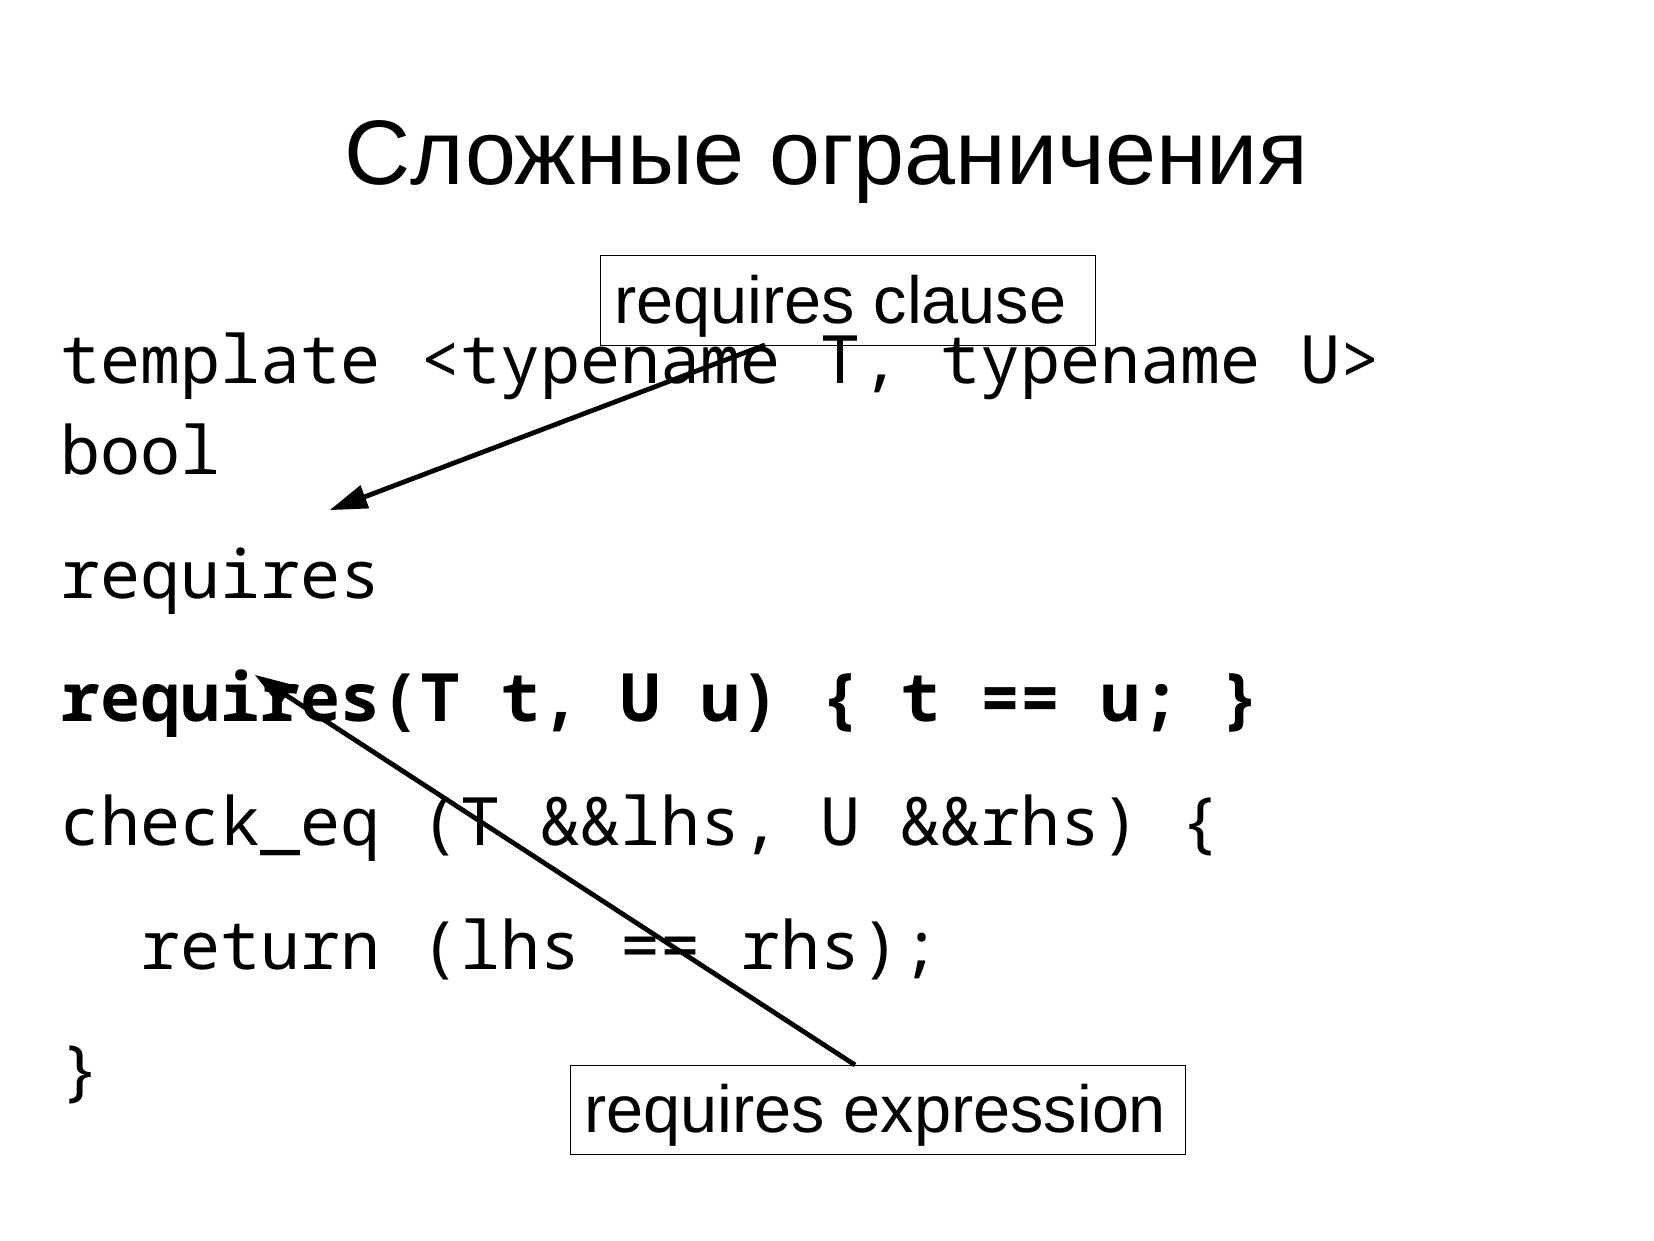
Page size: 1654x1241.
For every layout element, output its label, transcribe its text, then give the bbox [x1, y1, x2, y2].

text_box requires expression [570, 1065, 1186, 1155]
text_box requires clause [600, 255, 1096, 346]
text_box template <typename T, typename U> bool requires requires(T t, U u) { t == u; } check_eq (T &&lhs, U &&rhs) { return (lhs == rhs); } [60, 345, 1561, 1081]
title Сложные ограничения [82, 49, 1571, 257]
